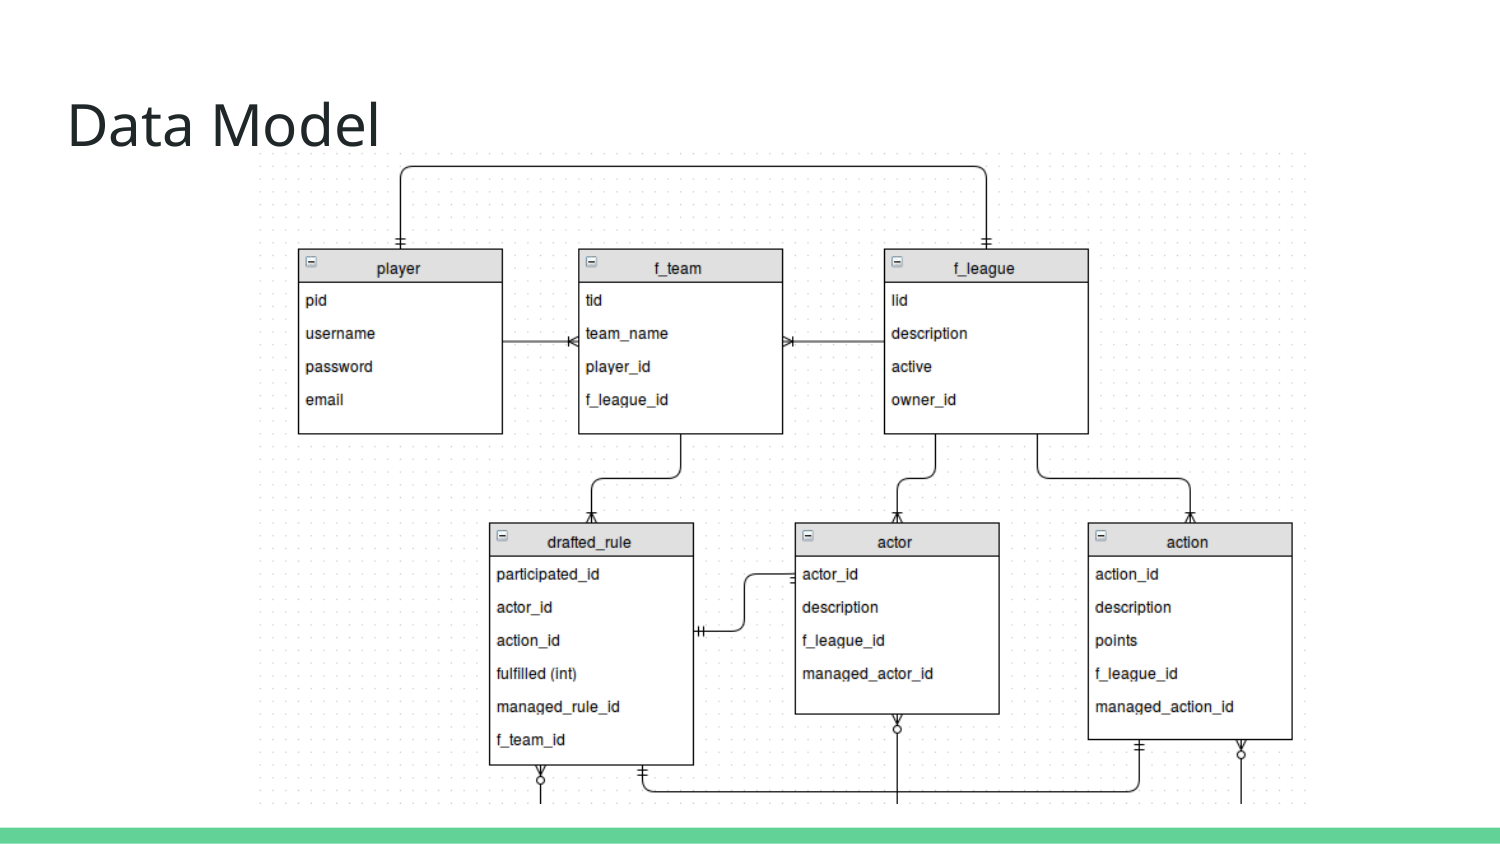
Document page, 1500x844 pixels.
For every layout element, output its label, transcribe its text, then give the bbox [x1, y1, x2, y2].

title Data Model [51, 72, 1449, 167]
picture [256, 148, 1312, 804]
